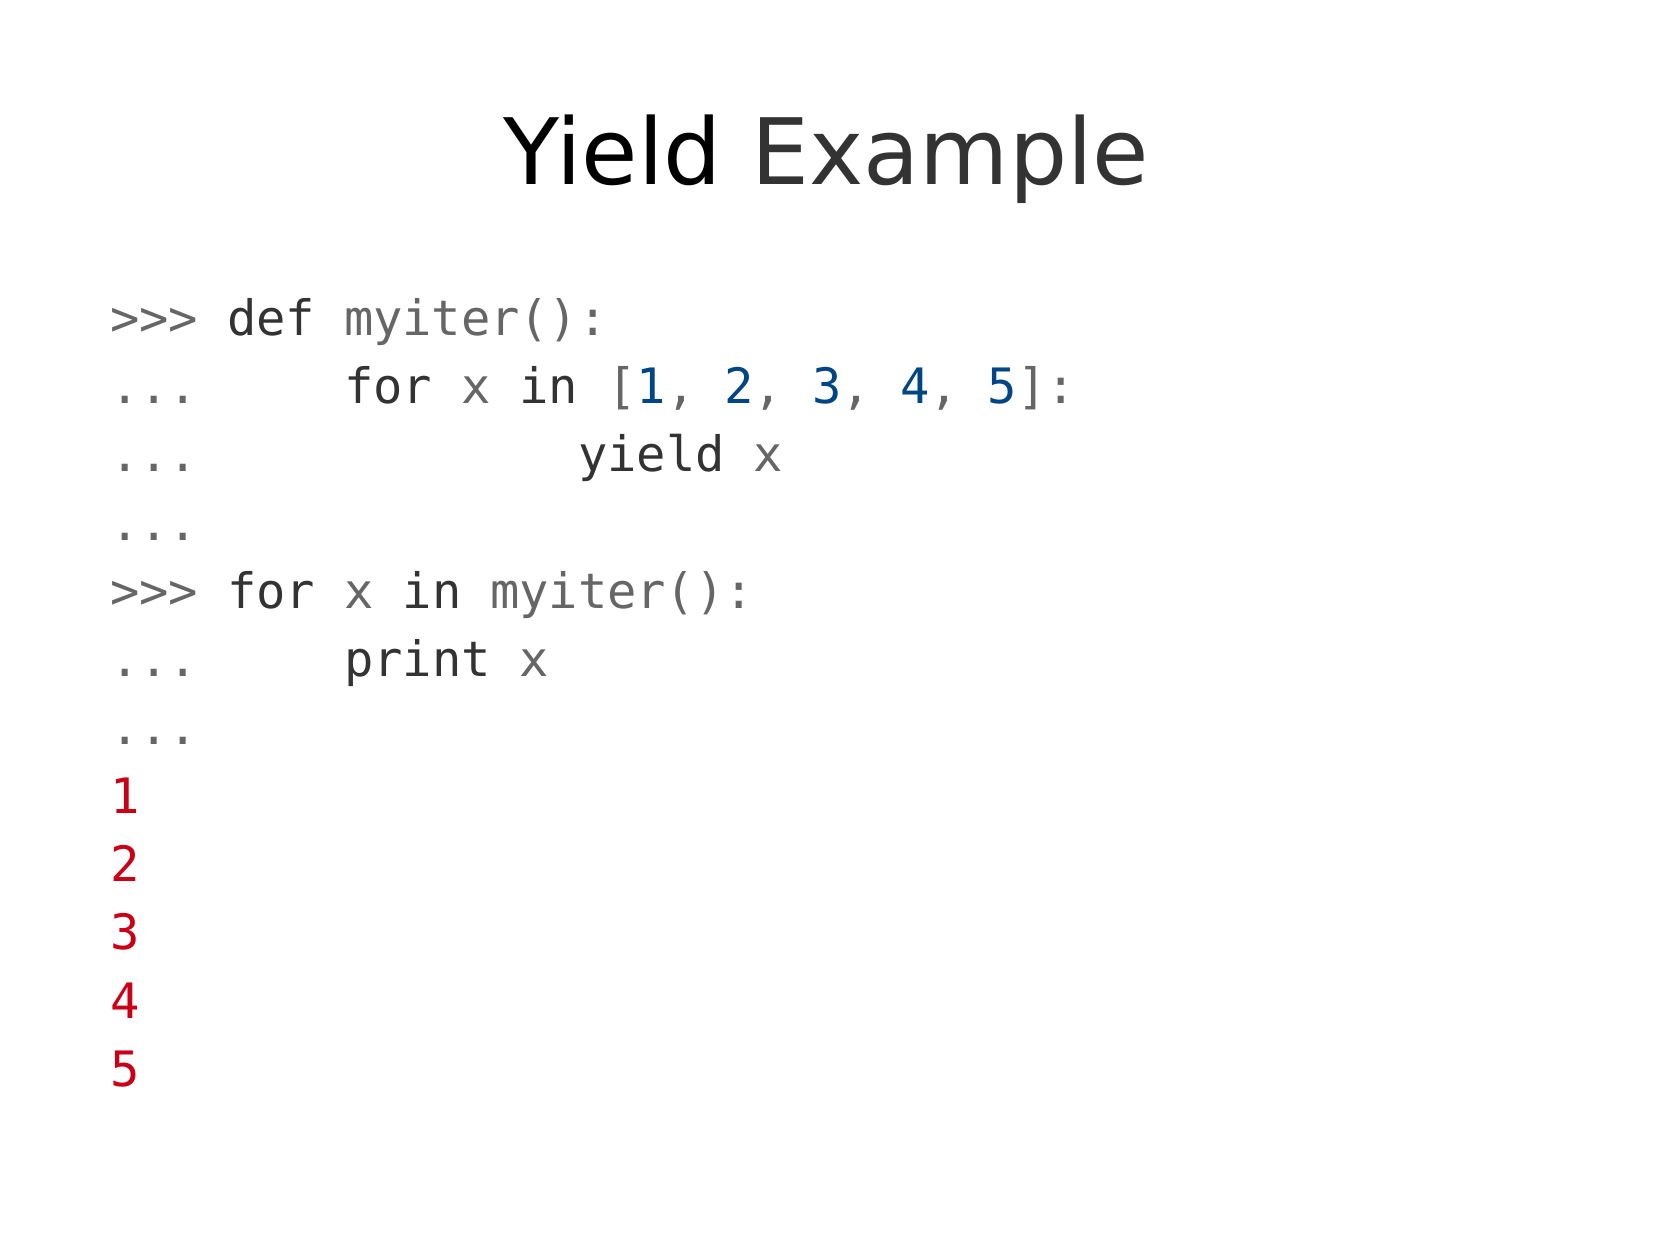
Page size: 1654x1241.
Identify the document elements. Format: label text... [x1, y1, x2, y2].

title Yield Example [82, 56, 1571, 250]
list >>> def myiter(): ... for x in [1, 2, 3, 4, 5]: ... yield x ... >>> for x in myiter(): ... print x ... 1 2 3 4 5 [82, 290, 1571, 1109]
